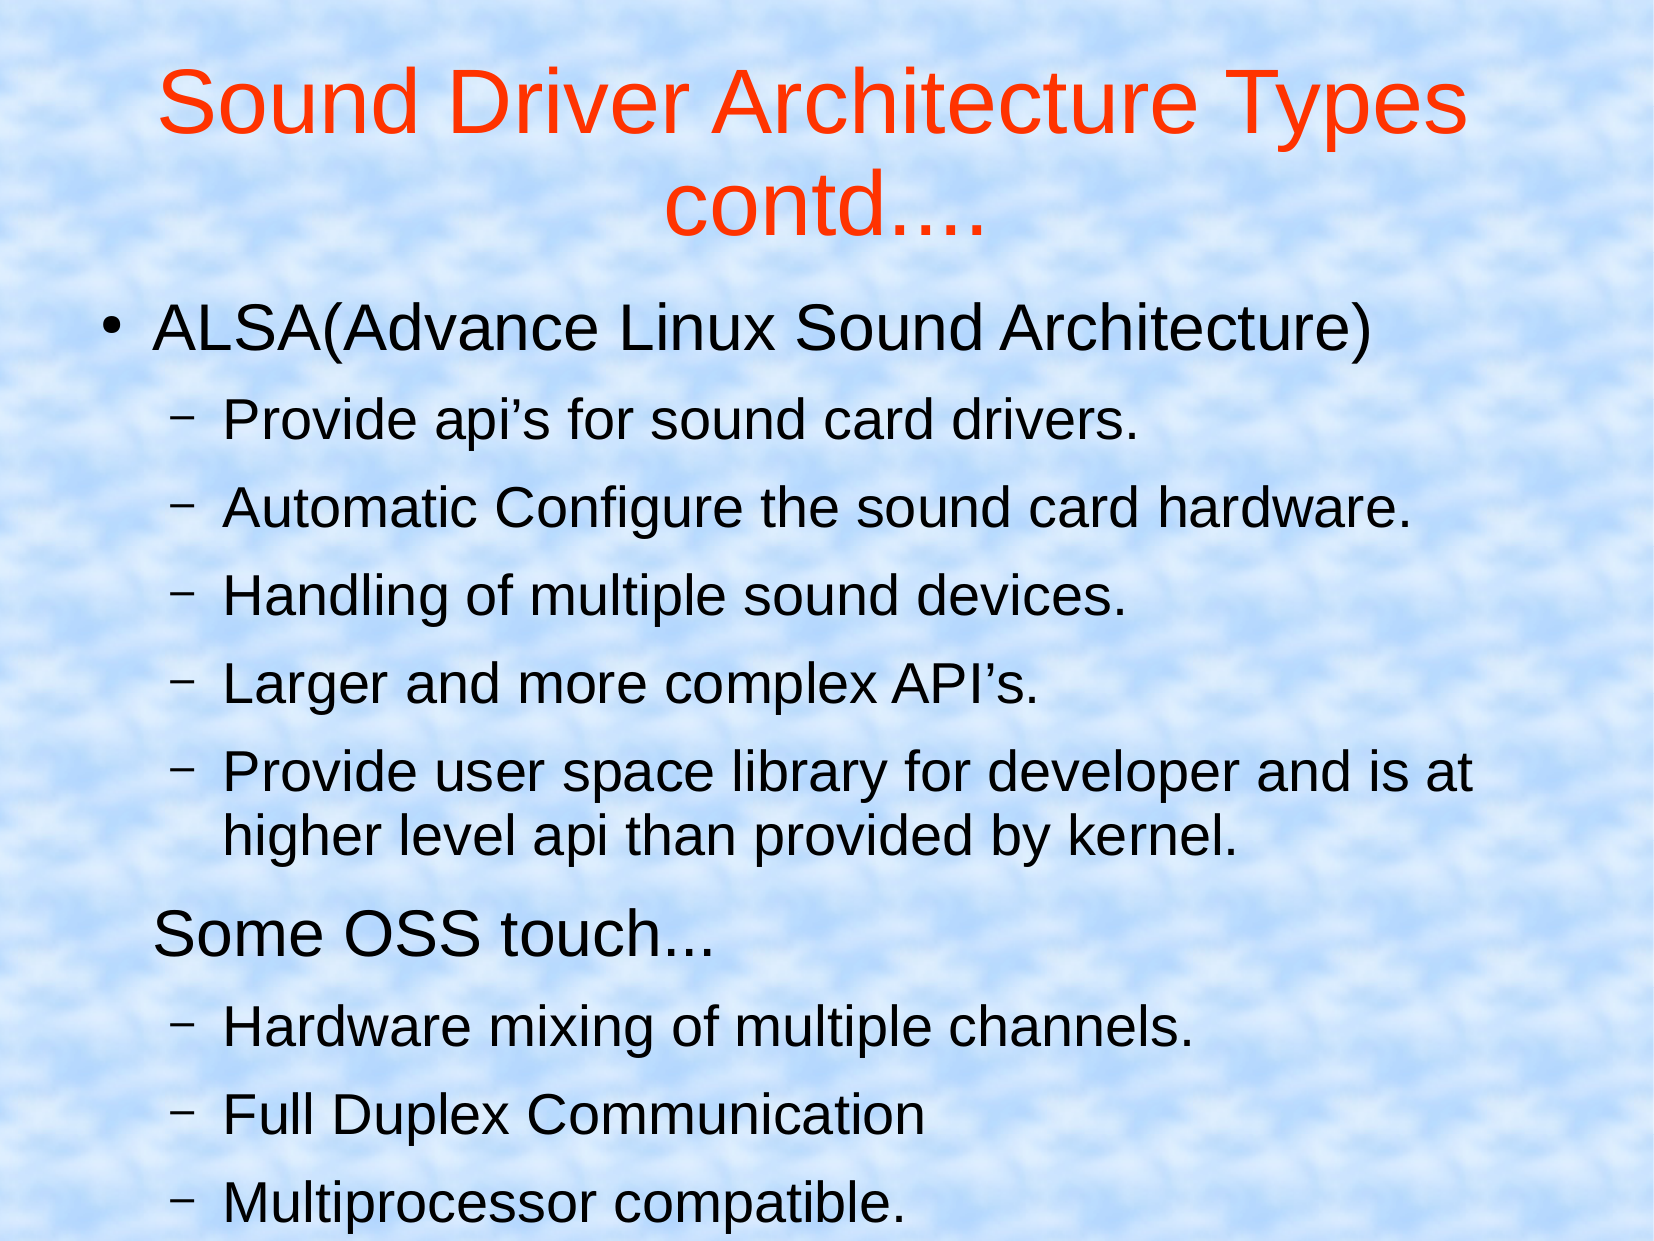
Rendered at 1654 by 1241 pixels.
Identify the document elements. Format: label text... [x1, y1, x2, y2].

list ALSA(Advance Linux Sound Architecture) Provide api’s for sound card drivers. Automatic Configure the sound card hardware. Handling of multiple sound devices. Larger and more complex API’s. Provide user space library for developer and is at higher level api than provided by kernel. Some OSS touch... Hardware mixing of multiple channels. Full Duplex Communication Multiprocessor compatible. [82, 290, 1571, 1241]
picture [0, 0, 1654, 1241]
title Sound Driver Architecture Types contd.... [82, 49, 1571, 257]
